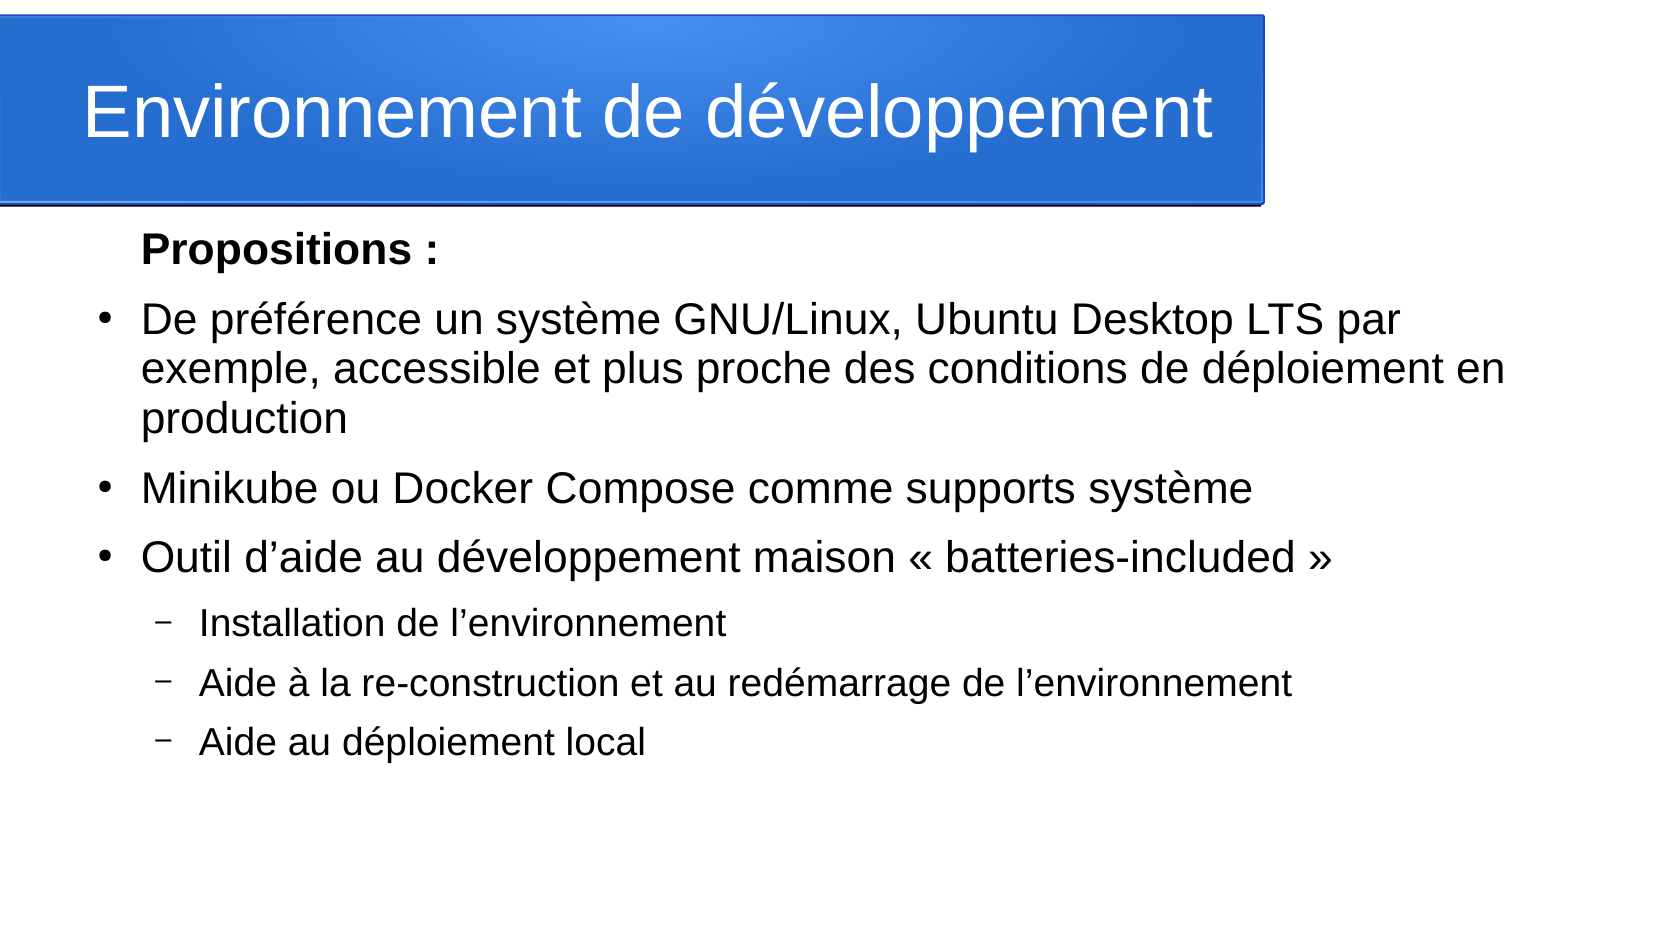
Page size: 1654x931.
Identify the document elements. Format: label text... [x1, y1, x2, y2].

list Propositions : De préférence un système GNU/Linux, Ubuntu Desktop LTS par exemple, accessible et plus proche des conditions de déploiement en production Minikube ou Docker Compose comme supports système Outil d’aide au développement maison « batteries-included » Installation de l’environnement Aide à la re-construction et au redémarrage de l’environnement Aide au déploiement local [82, 224, 1571, 764]
title Environnement de développement [82, 35, 1235, 189]
